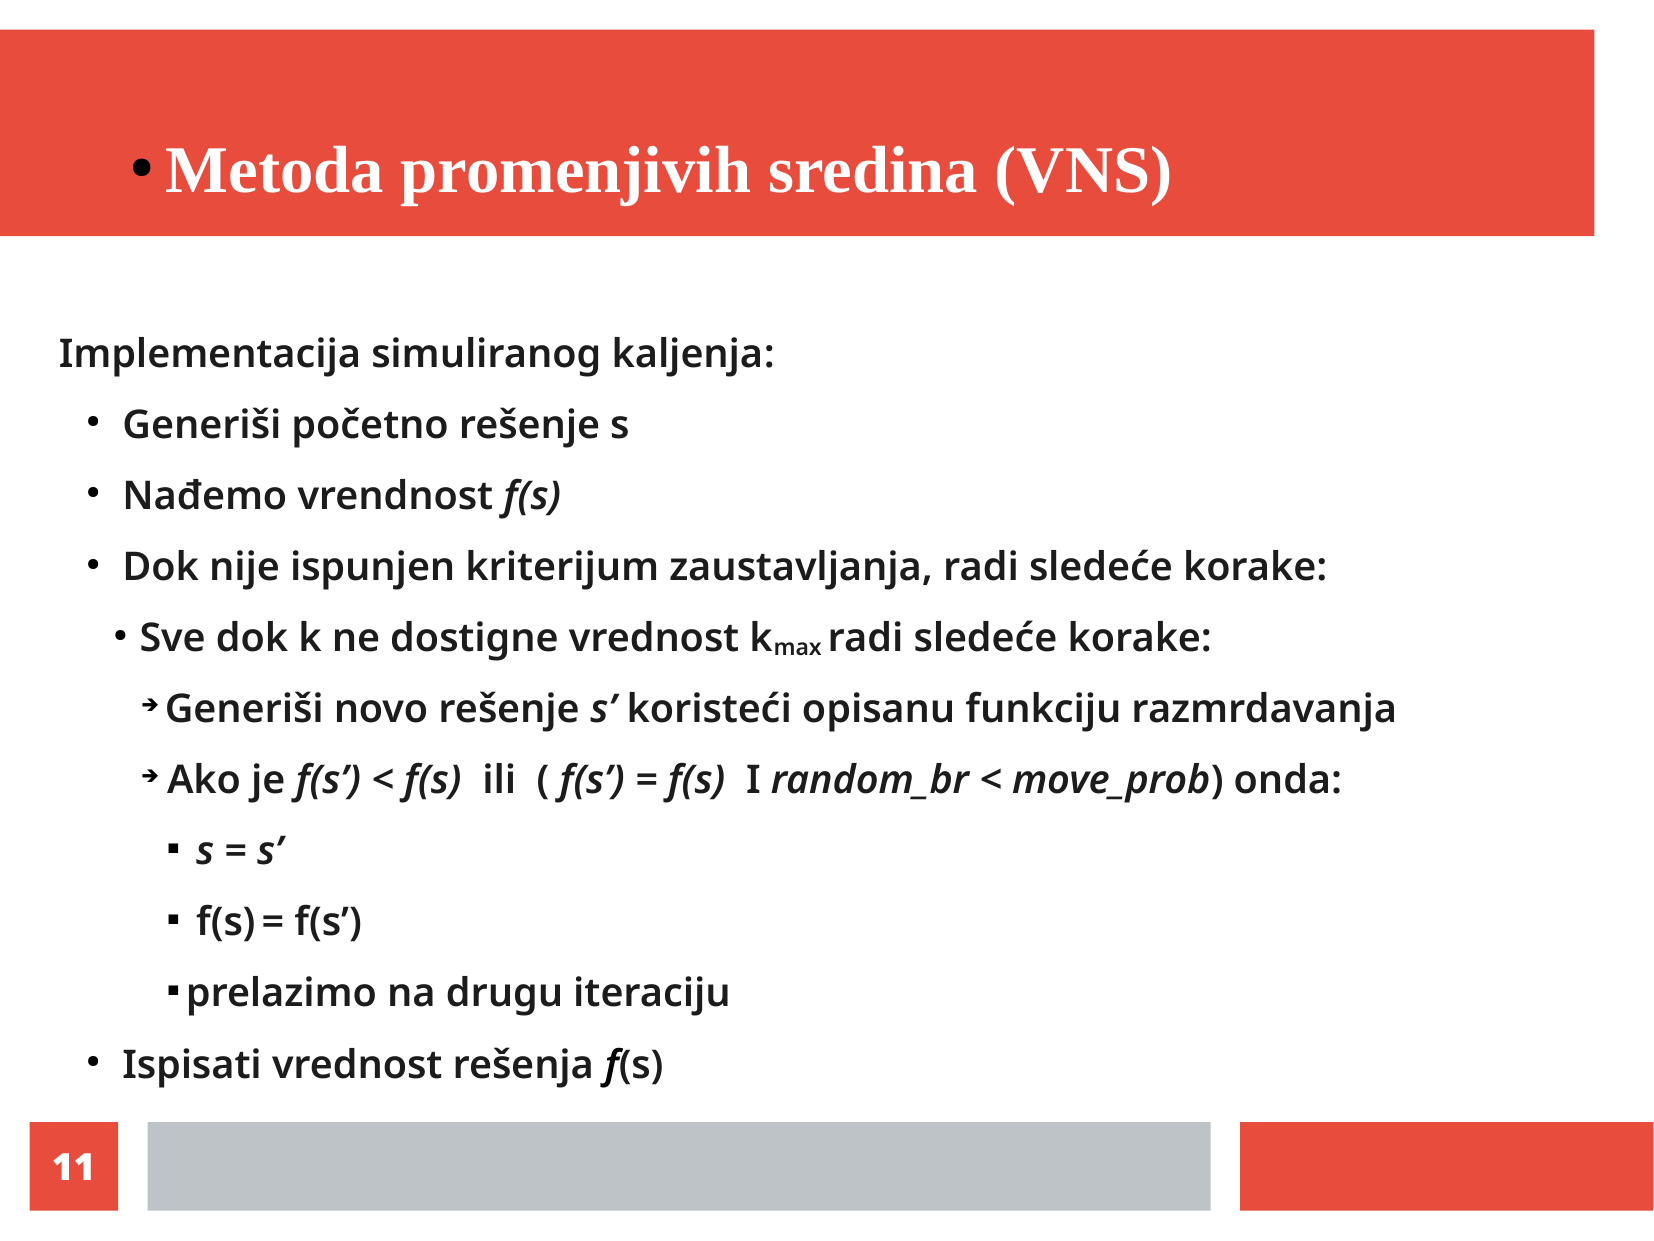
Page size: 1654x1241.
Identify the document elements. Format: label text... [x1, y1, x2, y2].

title Metoda promenjivih sredina (VNS) [59, 59, 1595, 207]
list Implementacija simuliranog kaljenja: Generiši početno rešenje s Nađemo vrendnost f(s) Dok nije ispunjen kriterijum zaustavljanja, radi sledeće korake: Sve dok k ne dostigne vrednost kmax radi sledeće korake: Generiši novo rešenje s’ koristeći opisanu funkciju razmrdavanja Ako je f(s’) < f(s) ili ( f(s’) = f(s) I random_br < move_prob) onda: s = s’ f(s) = f(s’) prelazimo na drugu iteraciju Ispisati vrednost rešenja f(s) [59, 324, 1565, 1093]
